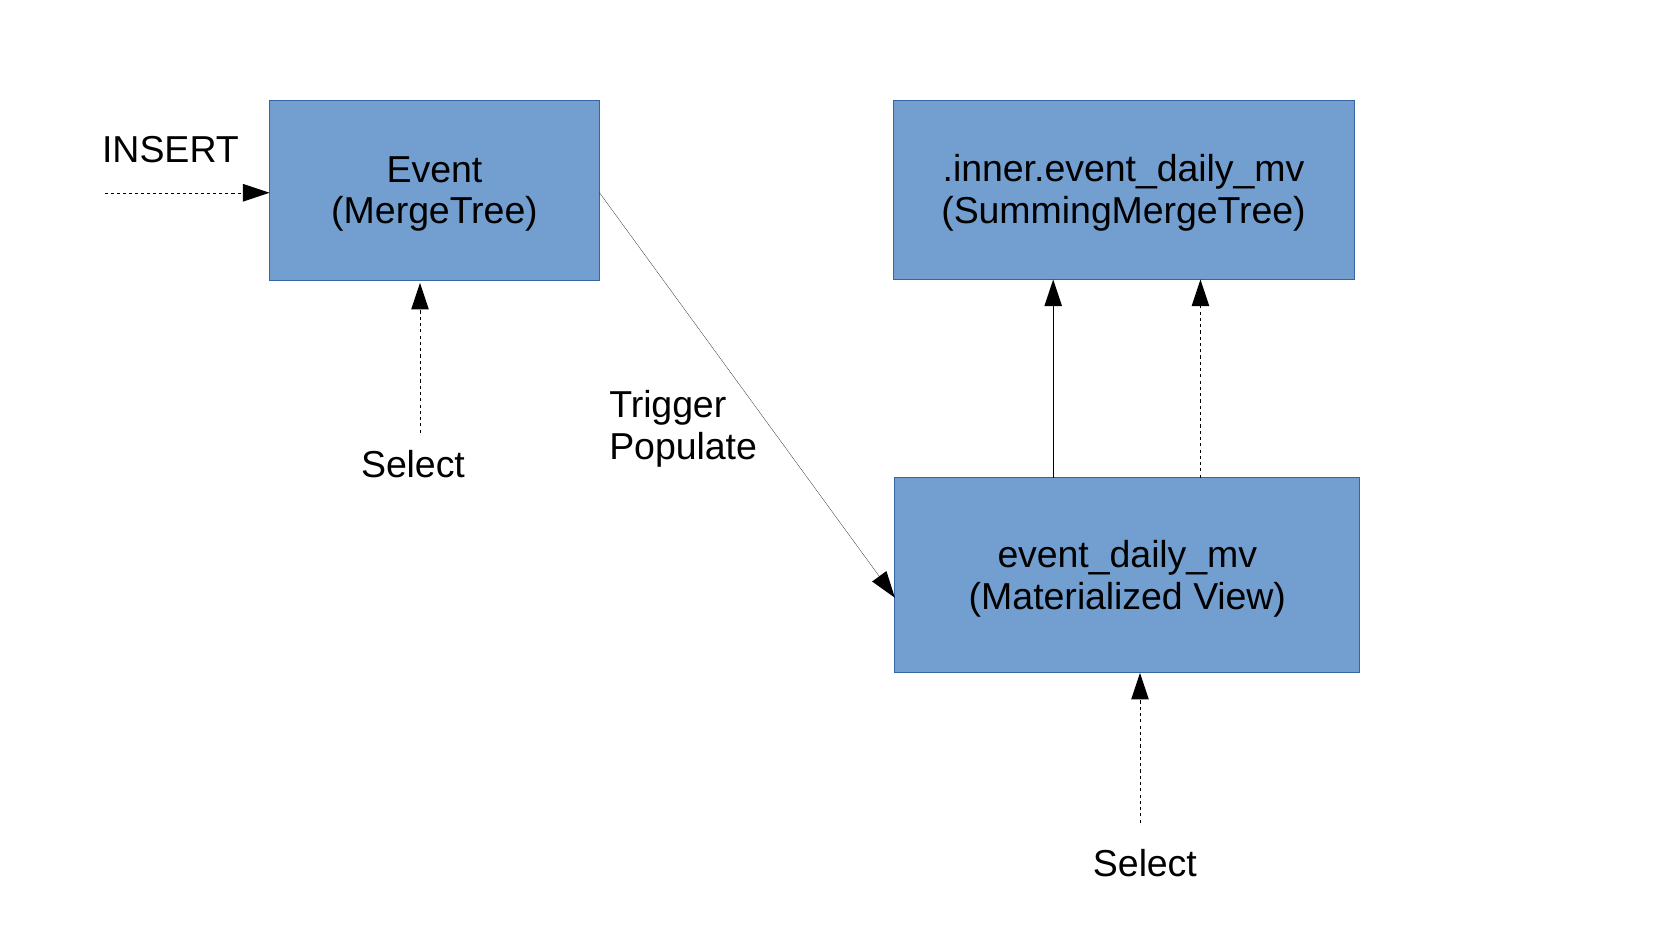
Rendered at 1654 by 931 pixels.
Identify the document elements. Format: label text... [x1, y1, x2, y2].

text_box Event (MergeTree) [269, 100, 600, 281]
text_box Trigger Populate [594, 375, 772, 475]
text_box Select [346, 435, 481, 493]
text_box event_daily_mv (Materialized View) [894, 477, 1360, 673]
text_box Select [1078, 834, 1212, 892]
text_box INSERT [87, 120, 254, 178]
text_box .inner.event_daily_mv (SummingMergeTree) [893, 100, 1355, 280]
